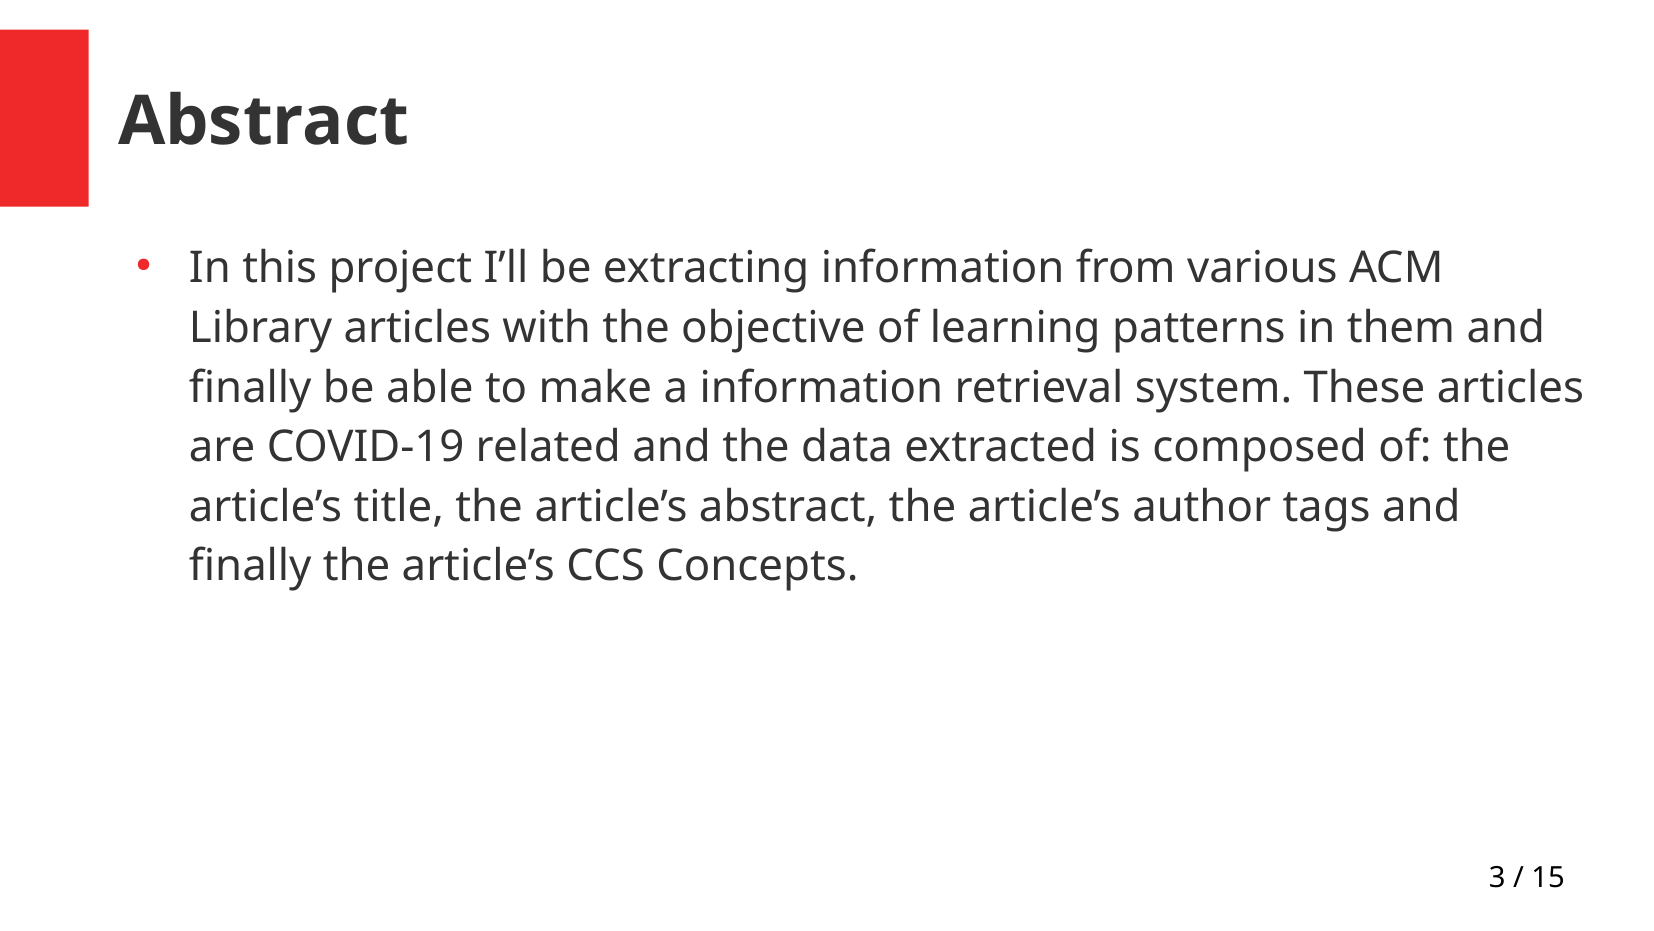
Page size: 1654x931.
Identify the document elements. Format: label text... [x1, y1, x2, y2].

list In this project I’ll be extracting information from various ACM Library articles with the objective of learning patterns in them and finally be able to make a information retrieval system. These articles are COVID-19 related and the data extracted is composed of: the article’s title, the article’s abstract, the article’s author tags and finally the article’s CCS Concepts. [118, 236, 1595, 798]
title Abstract [118, 29, 1595, 207]
